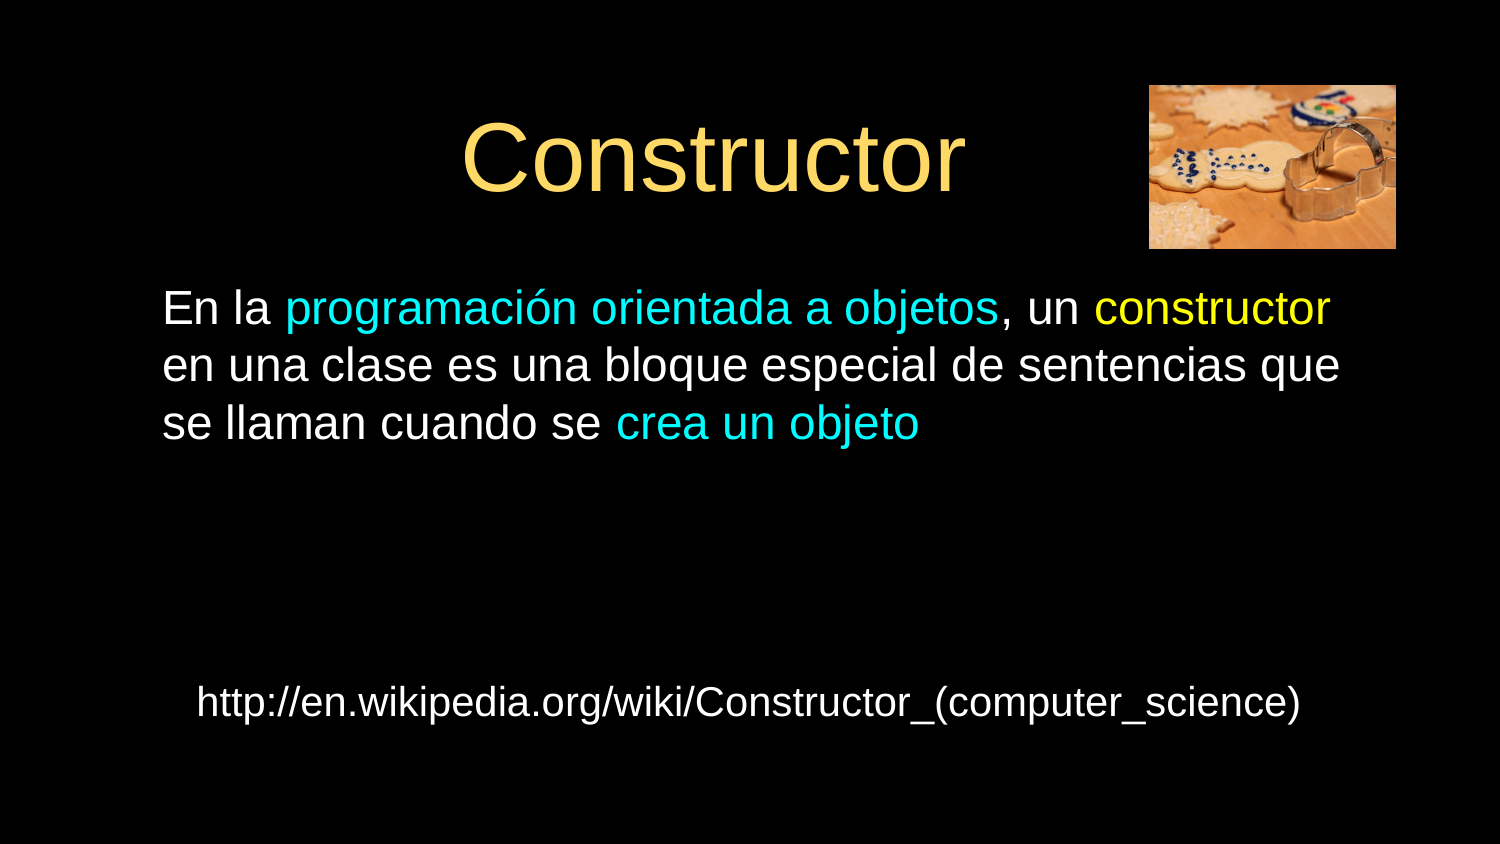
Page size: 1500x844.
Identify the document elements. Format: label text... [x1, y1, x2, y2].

list En la programación orientada a objetos, un constructor en una clase es una bloque especial de sentencias que se llaman cuando se crea un objeto [106, 273, 1393, 767]
picture [1149, 85, 1396, 250]
title Constructor [106, 70, 1322, 235]
text_box http://en.wikipedia.org/wiki/Constructor_(computer_science) [177, 674, 1322, 725]
